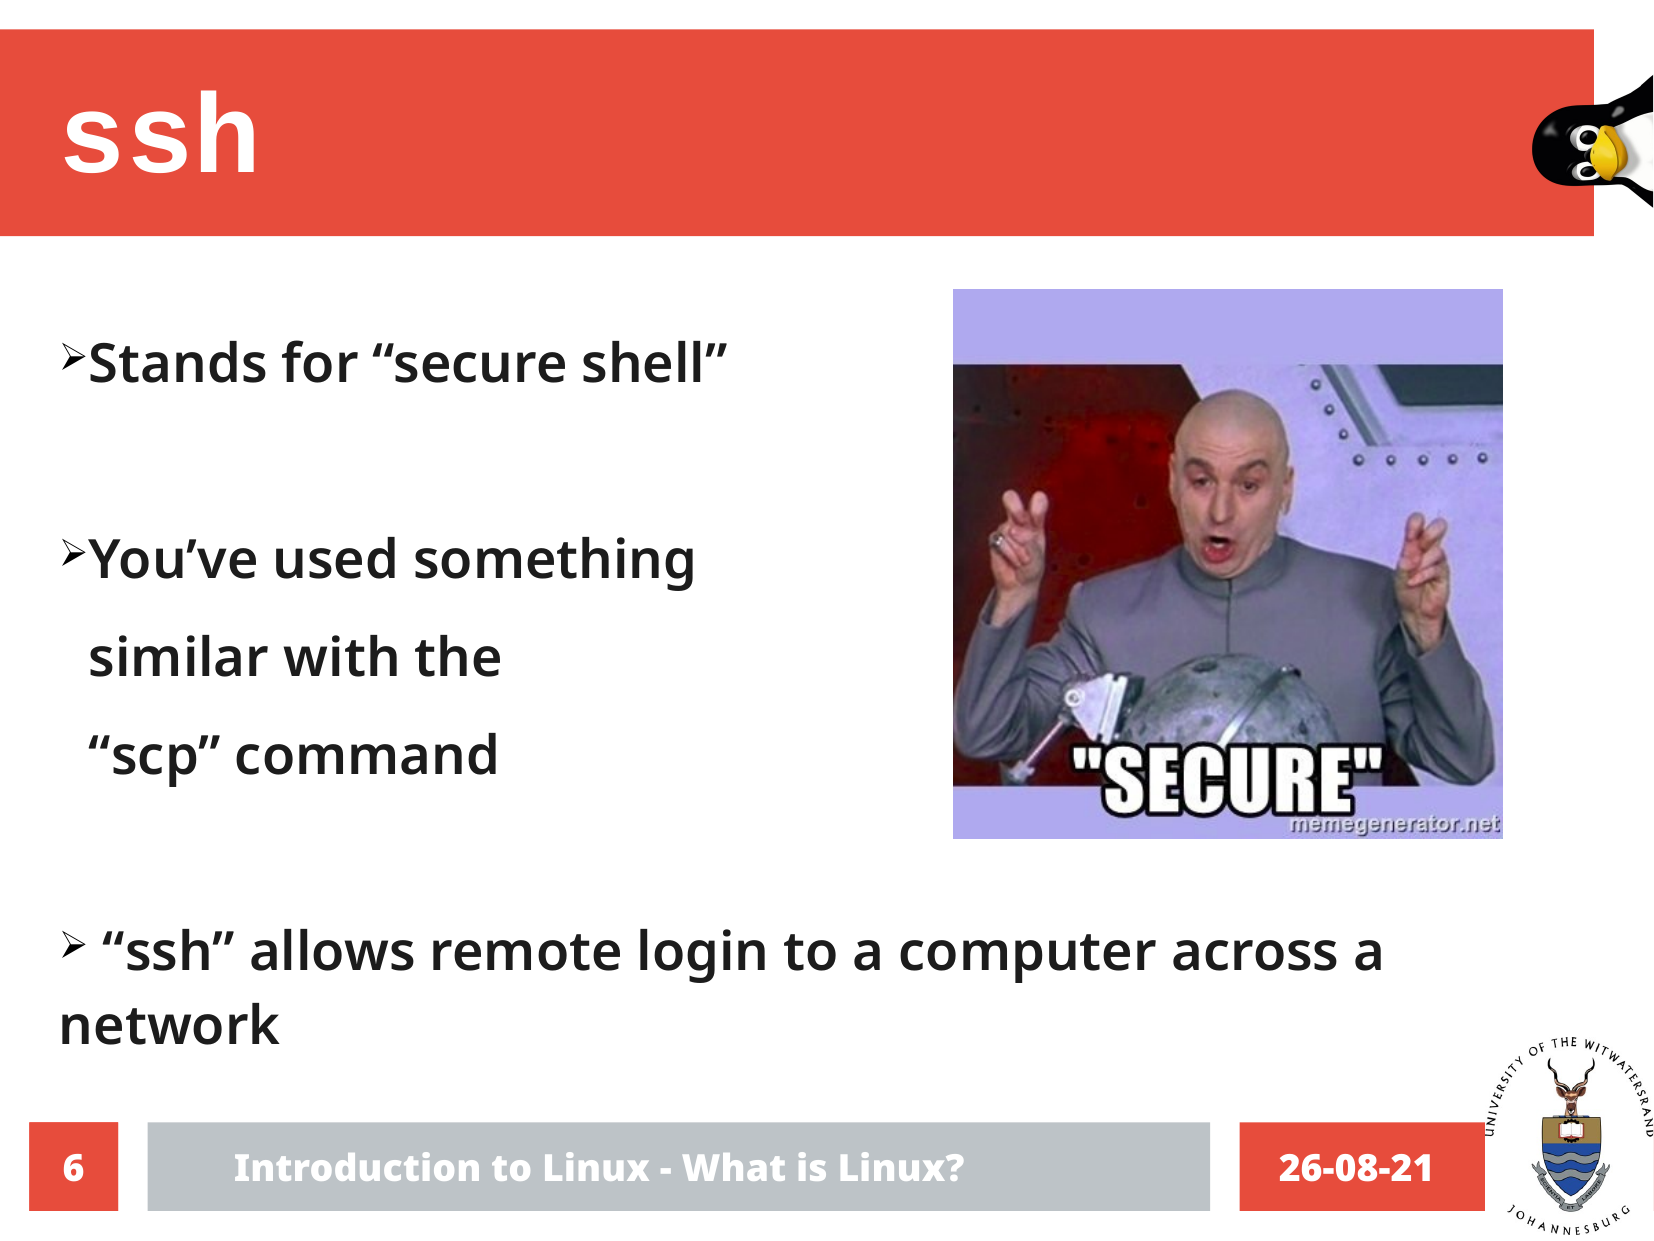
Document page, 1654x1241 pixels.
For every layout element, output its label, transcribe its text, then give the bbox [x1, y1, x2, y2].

picture [1485, 1037, 1654, 1235]
title ssh [58, 59, 1594, 207]
picture [1515, 24, 1654, 276]
list Stands for “secure shell” You’ve used something similar with the “scp” command “ssh” allows remote login to a computer across a network [58, 324, 1565, 1093]
picture [953, 289, 1503, 839]
